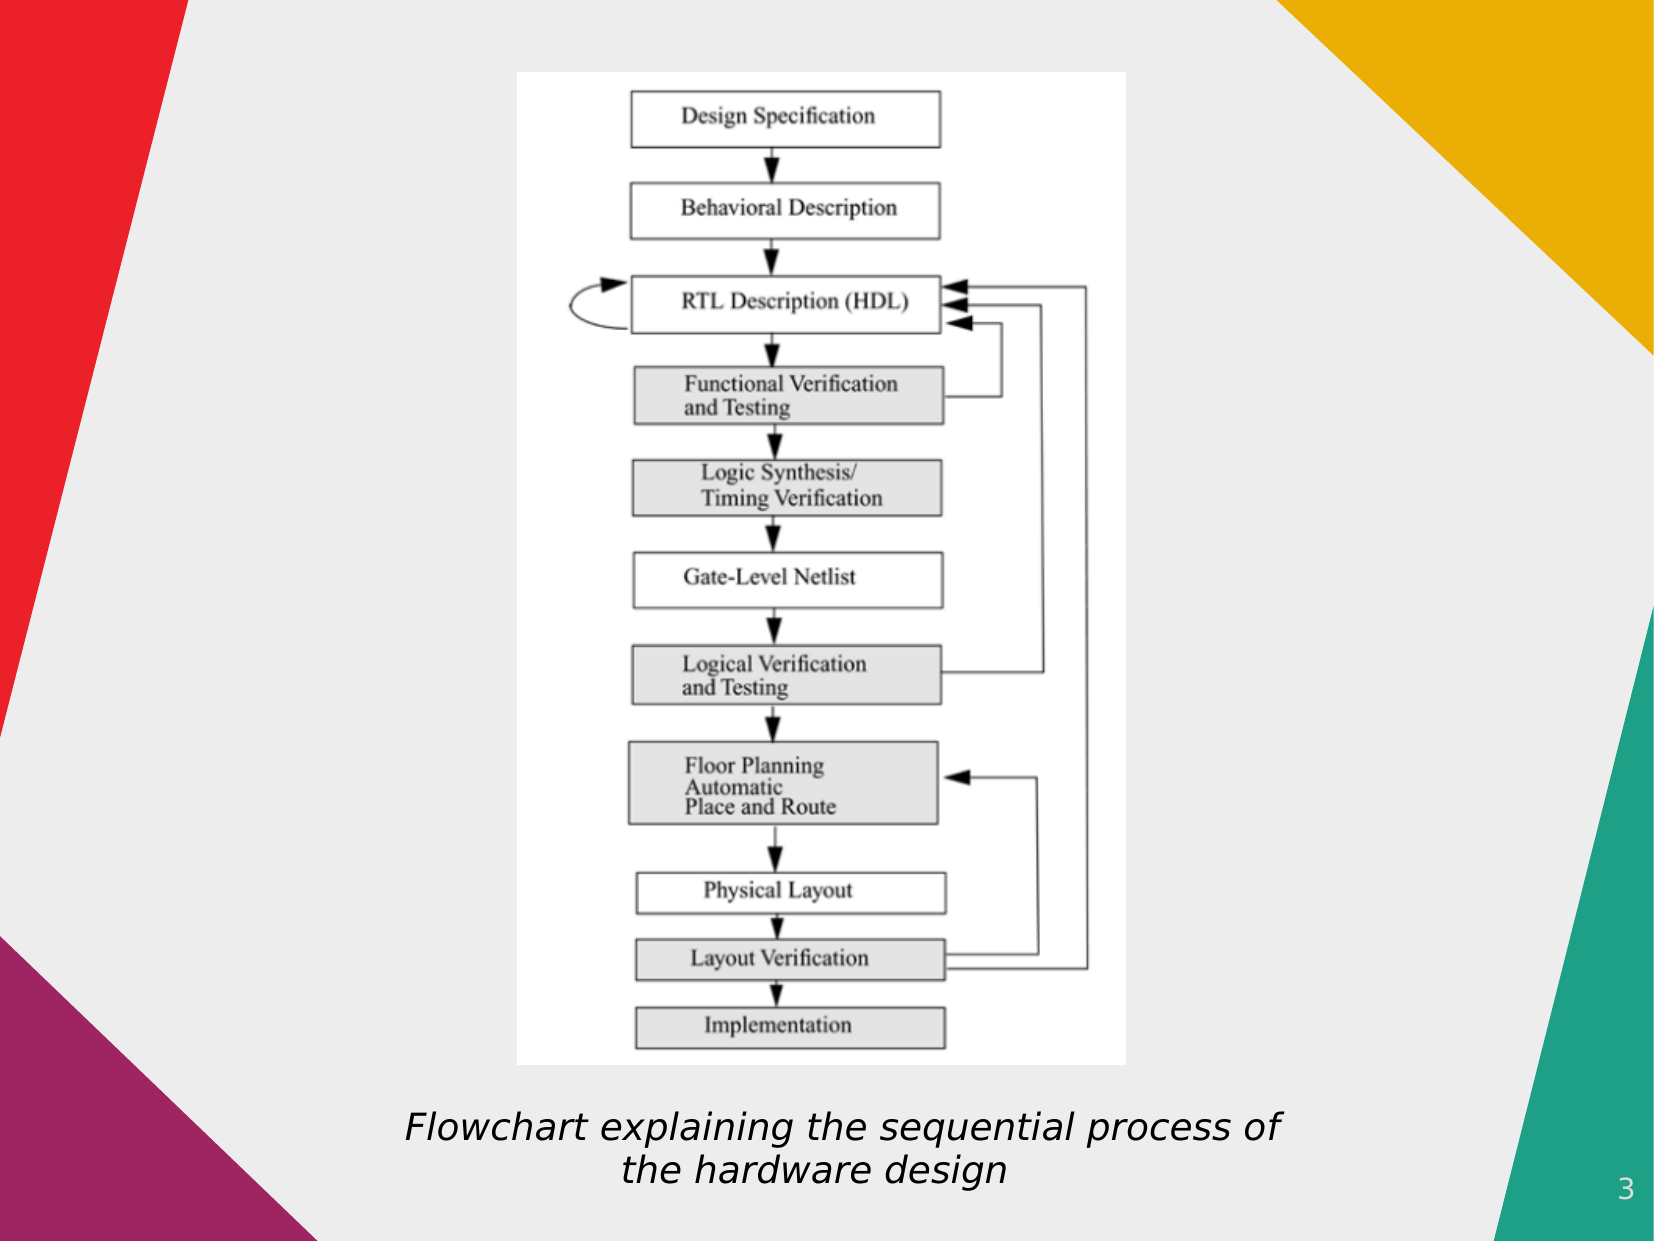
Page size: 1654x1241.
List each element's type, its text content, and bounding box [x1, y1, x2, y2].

text_box Flowchart explaining the sequential process of the hardware design [390, 1098, 1296, 1201]
picture [517, 72, 1126, 1066]
